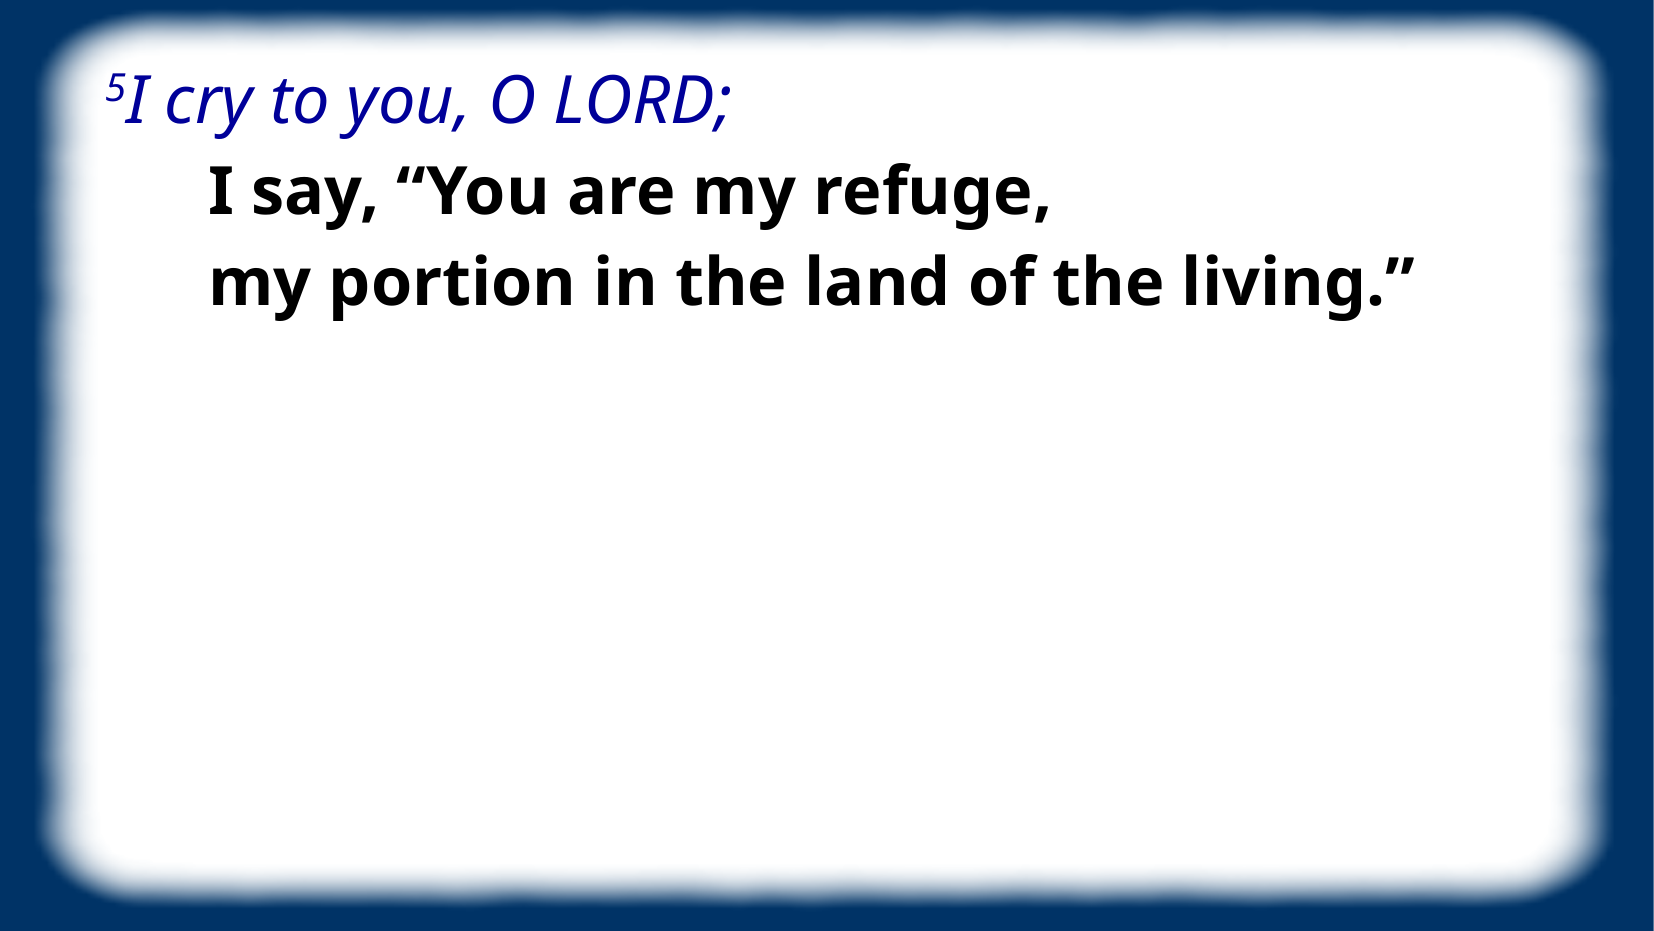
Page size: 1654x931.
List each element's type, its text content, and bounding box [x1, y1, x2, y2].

text_box 5I cry to you, O LORD; I say, “You are my refuge, my portion in the land of the living.” [90, 45, 1561, 327]
picture [0, 0, 1654, 931]
